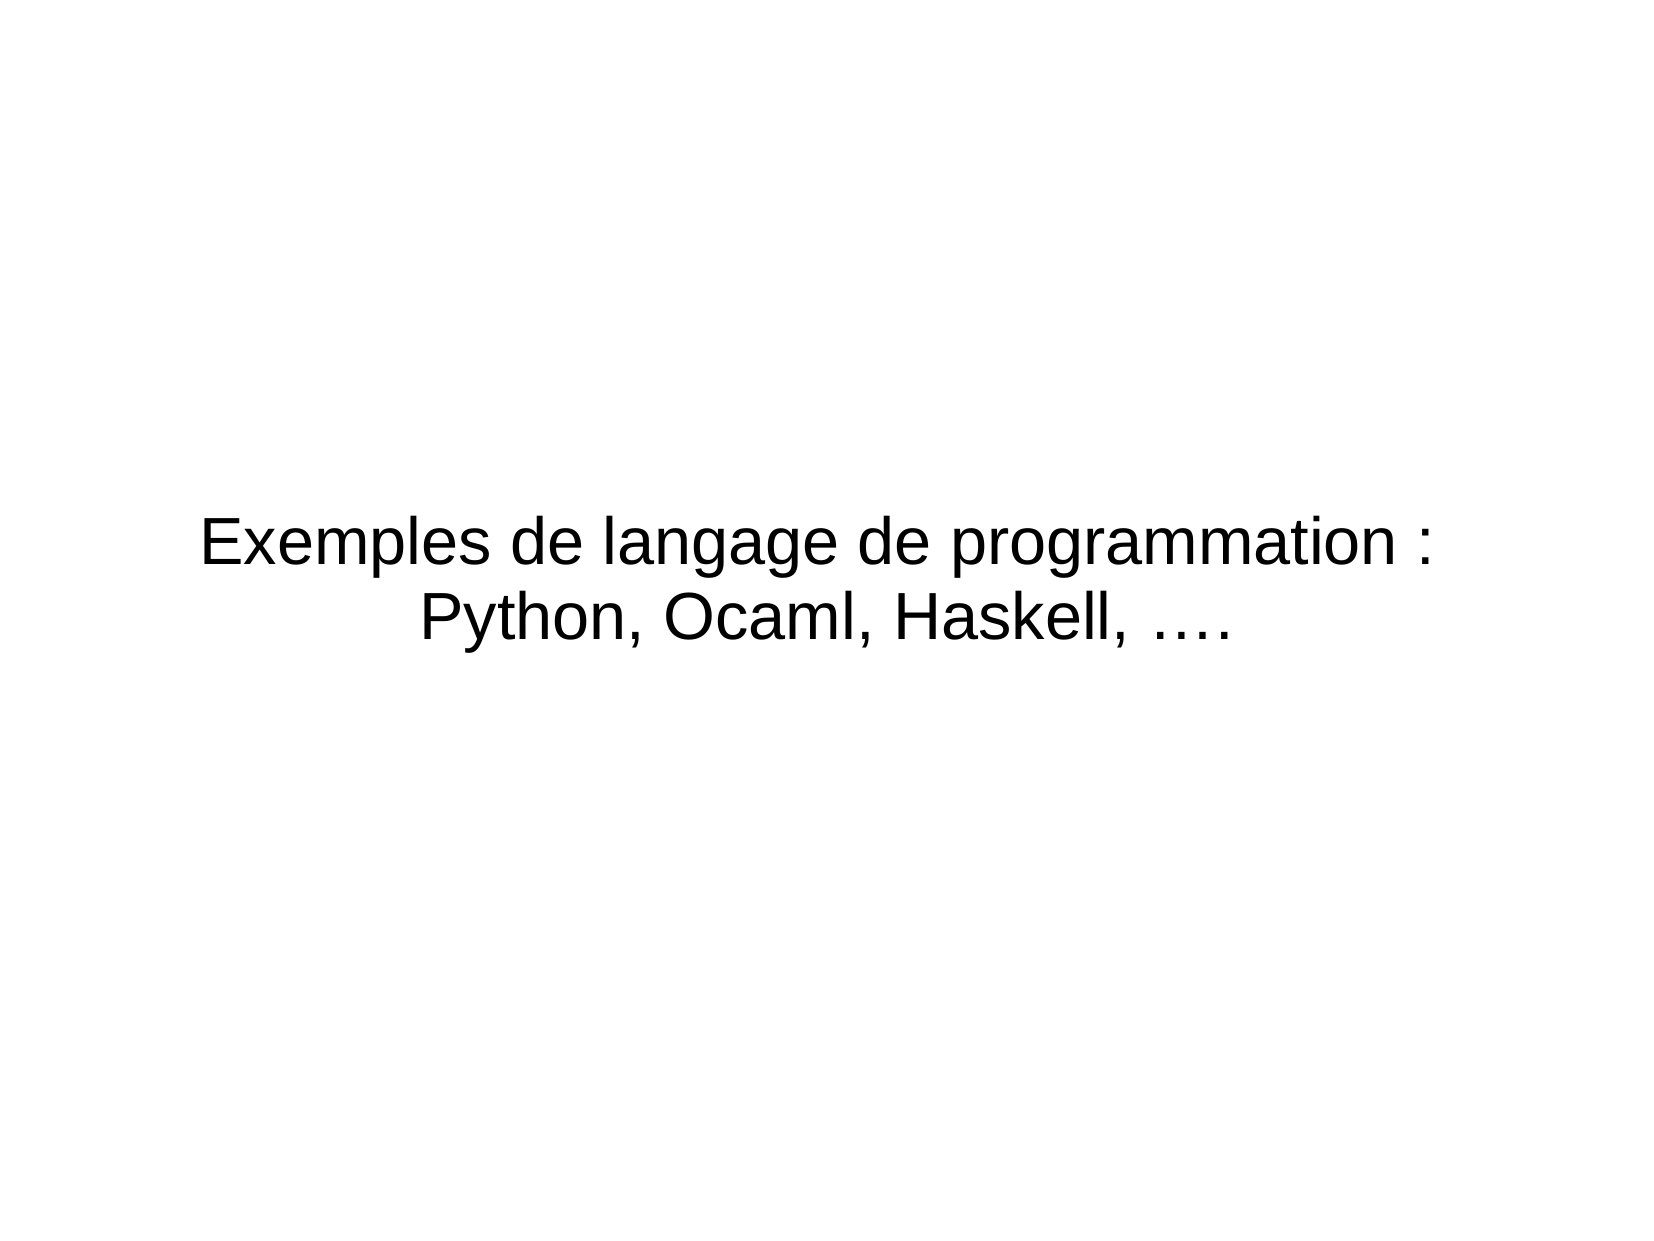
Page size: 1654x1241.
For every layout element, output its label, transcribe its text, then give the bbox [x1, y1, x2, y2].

subtitle Exemples de langage de programmation : Python, Ocaml, Haskell, …. [82, 49, 1571, 1109]
